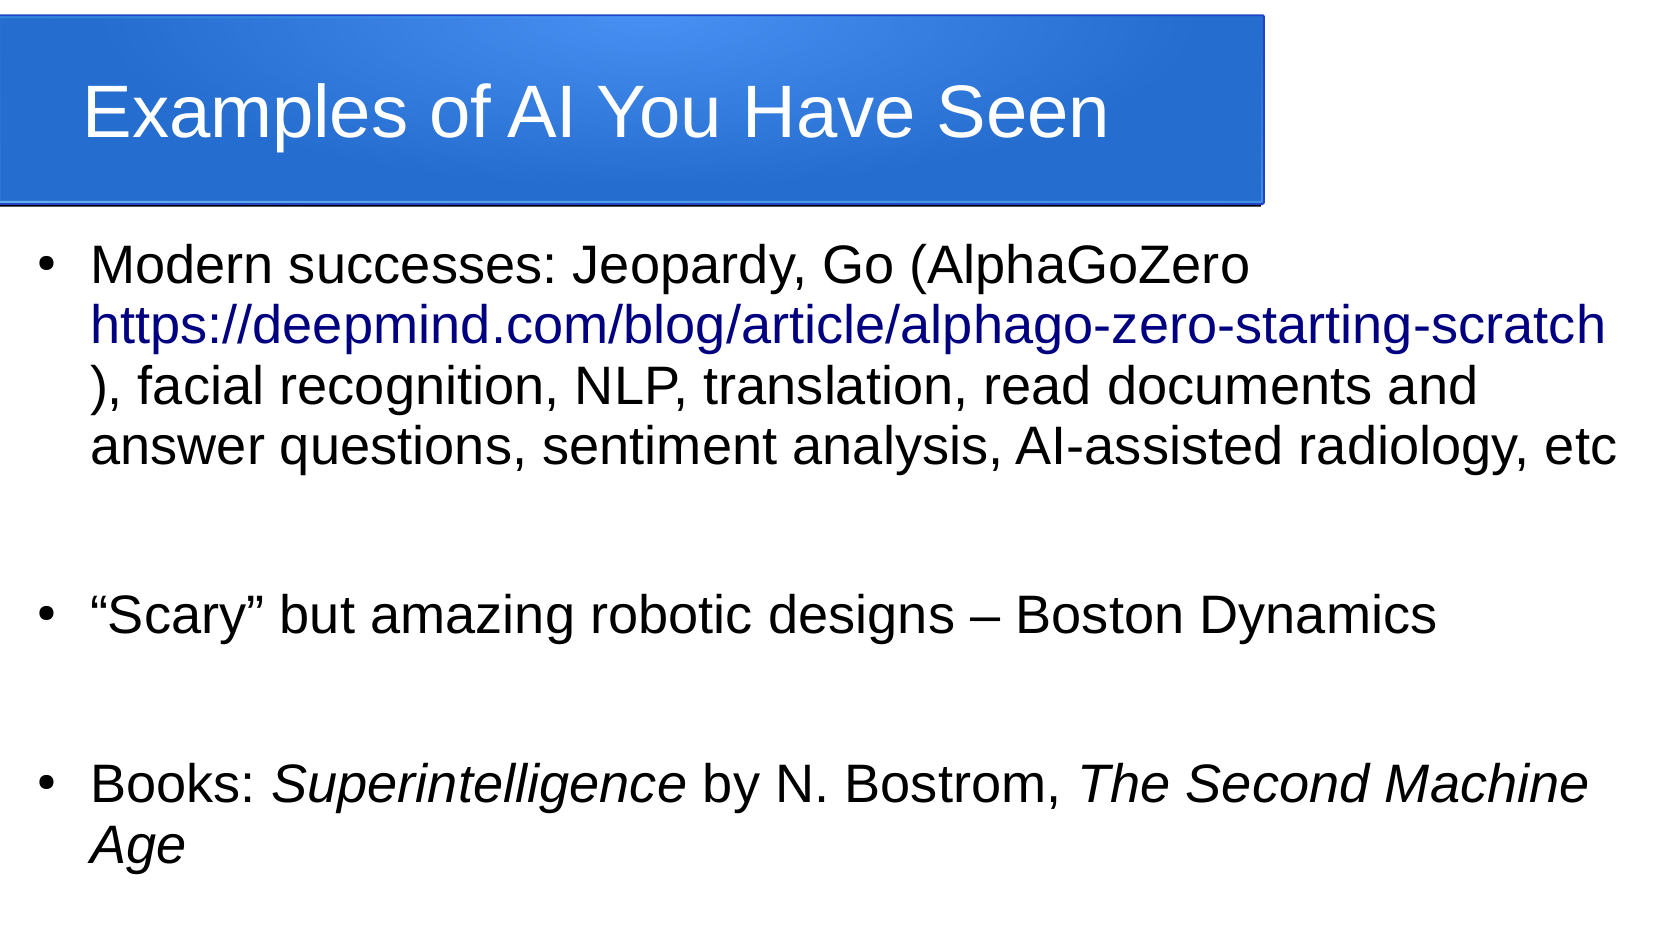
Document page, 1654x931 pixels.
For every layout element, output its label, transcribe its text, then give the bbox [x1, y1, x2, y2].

title Examples of AI You Have Seen [82, 35, 1235, 189]
list Modern successes: Jeopardy, Go (AlphaGoZero https://deepmind.com/blog/article/alphago-zero-starting-scratch), facial recognition, NLP, translation, read documents and answer questions, sentiment analysis, AI-assisted radiology, etc “Scary” but amazing robotic designs – Boston Dynamics Books: Superintelligence by N. Bostrom, The Second Machine Age [19, 234, 1621, 925]
